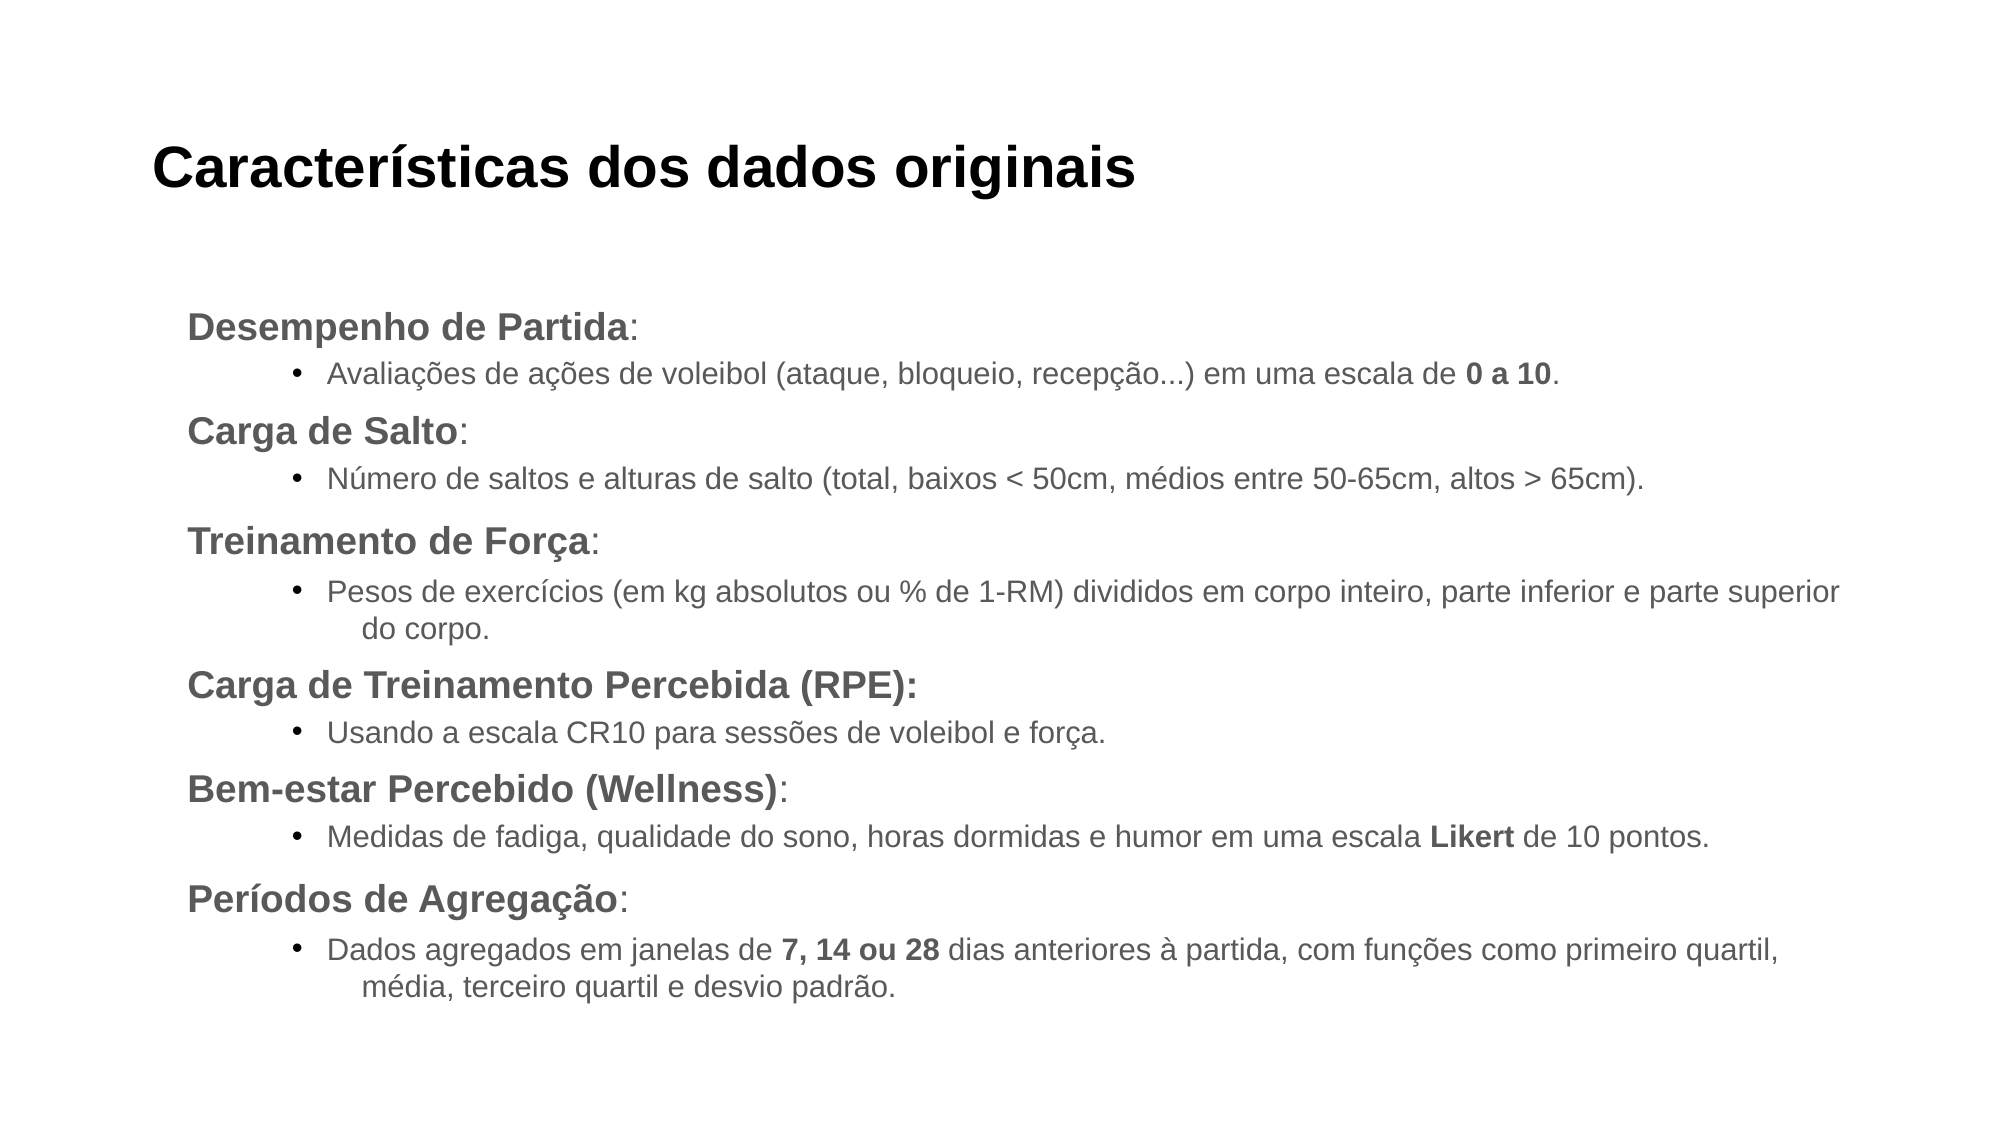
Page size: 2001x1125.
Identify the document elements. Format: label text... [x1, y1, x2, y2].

title Características dos dados originais [137, 59, 1863, 278]
list Desempenho de Partida: Avaliações de ações de voleibol (ataque, bloqueio, recepção...) em uma escala de 0 a 10. Carga de Salto: Número de saltos e alturas de salto (total, baixos < 50cm, médios entre 50-65cm, altos > 65cm). Treinamento de Força: Pesos de exercícios (em kg absolutos ou % de 1-RM) divididos em corpo inteiro, parte inferior e parte superior do corpo. Carga de Treinamento Percebida (RPE): Usando a escala CR10 para sessões de voleibol e força. Bem-estar Percebido (Wellness): Medidas de fadiga, qualidade do sono, horas dormidas e humor em uma escala Likert de 10 pontos. Períodos de Agregação: Dados agregados em janelas de 7, 14 ou 28 dias anteriores à partida, com funções como primeiro quartil, média, terceiro quartil e desvio padrão. [137, 299, 1863, 1014]
